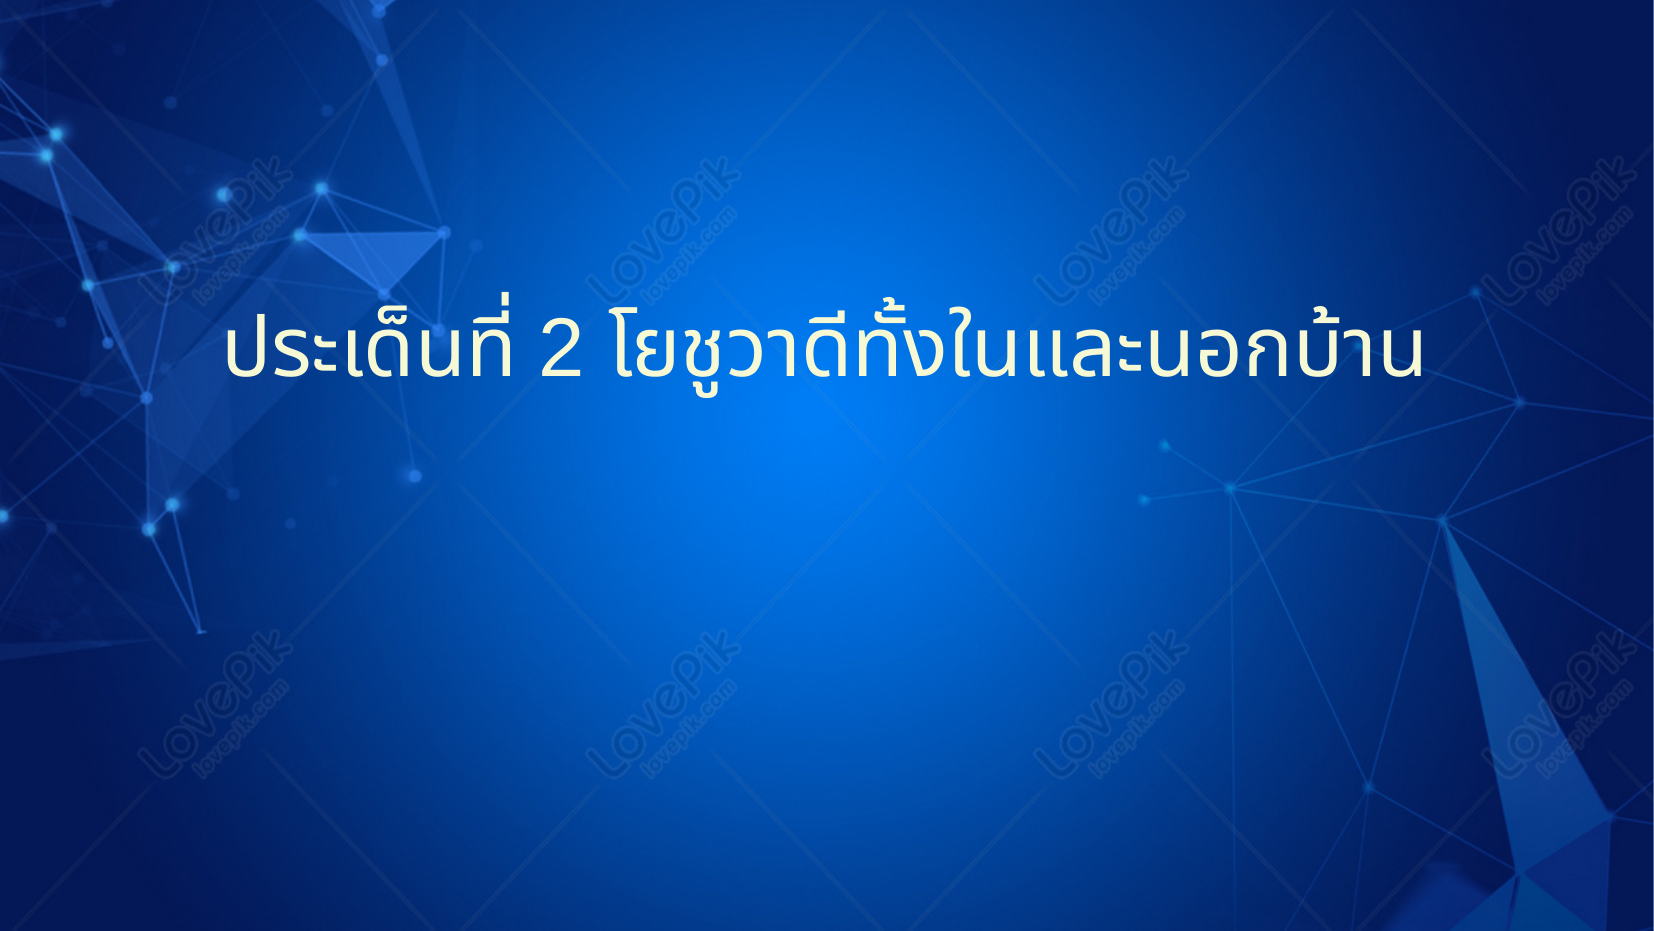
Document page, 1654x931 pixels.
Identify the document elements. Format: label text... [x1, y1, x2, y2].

picture [0, 0, 1654, 931]
title ประเด็นที่ 2 โยชูวาดีทั้งในและนอกบ้าน [75, 229, 1576, 591]
